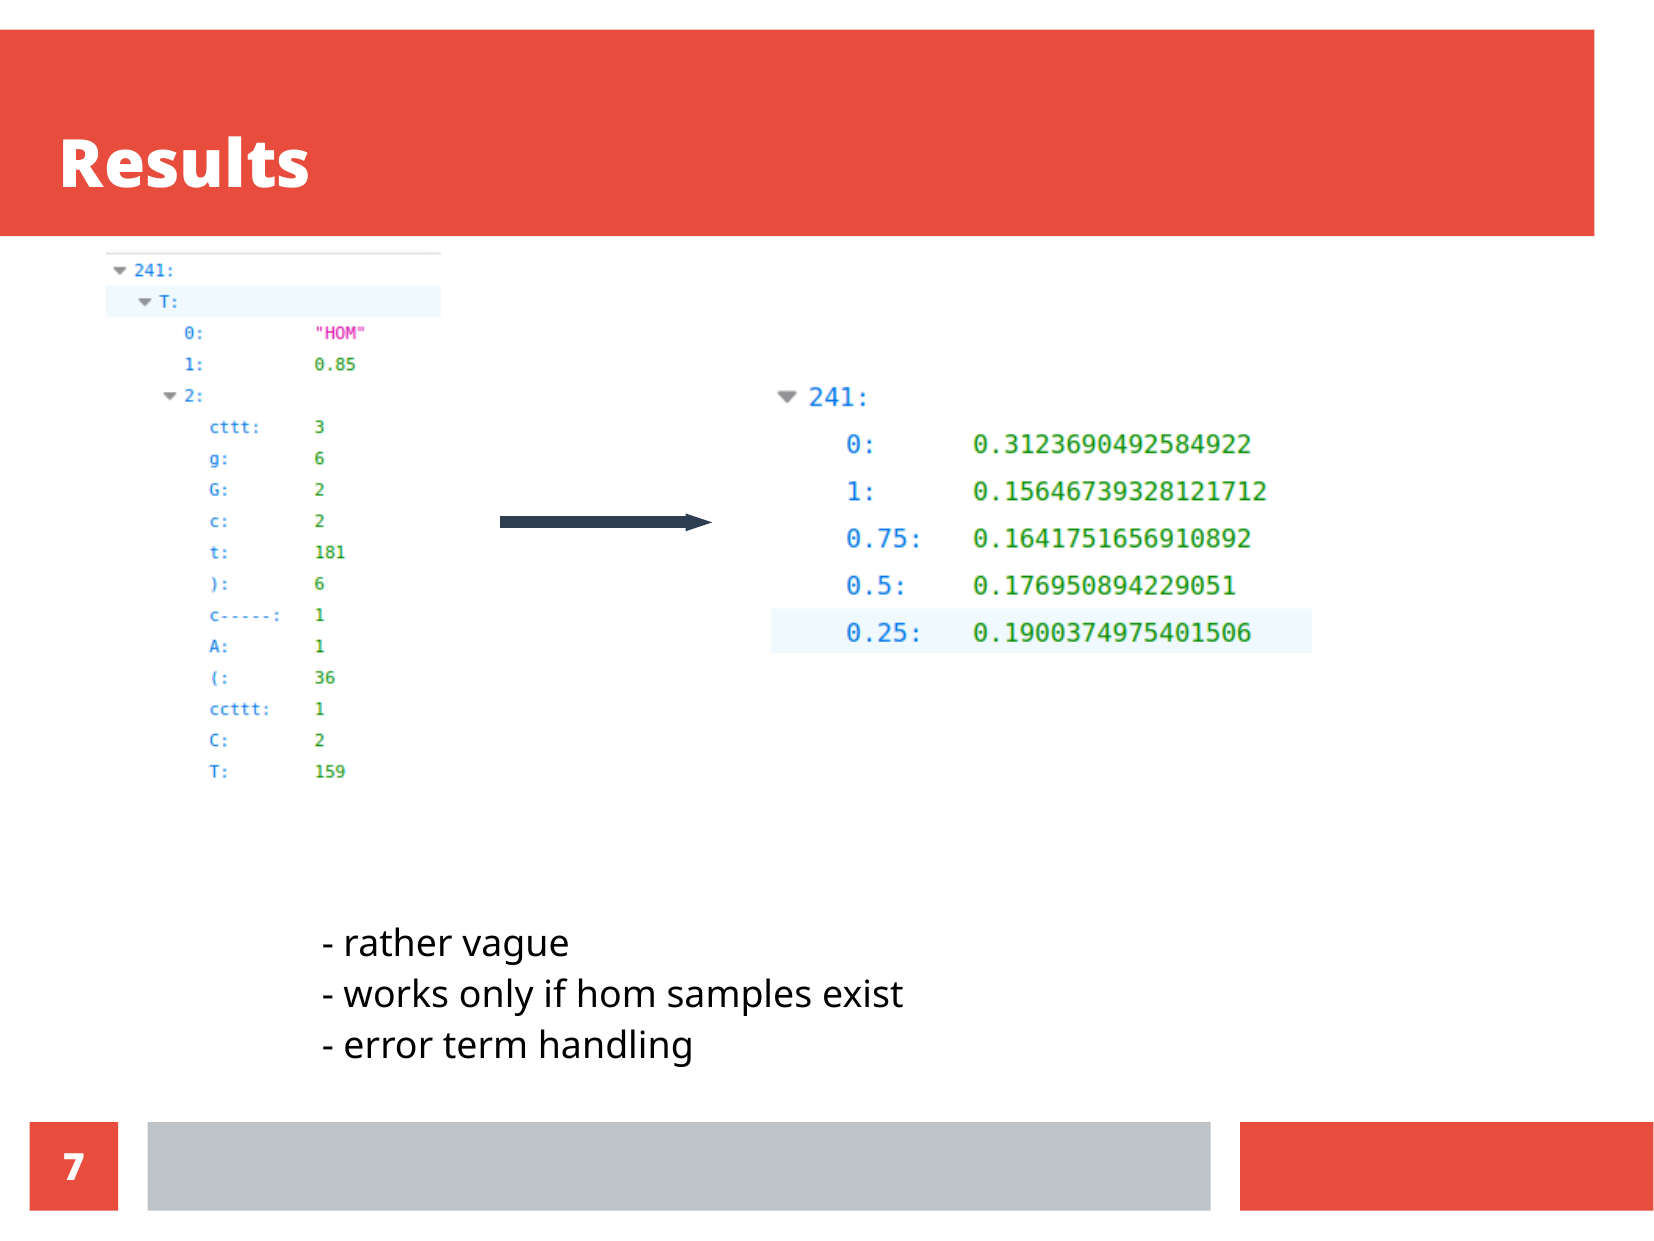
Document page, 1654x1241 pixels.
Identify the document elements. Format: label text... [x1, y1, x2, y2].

picture [771, 378, 1312, 653]
text_box - rather vague - works only if hom samples exist - error term handling [307, 909, 1453, 1078]
picture [106, 250, 441, 792]
title Results [59, 59, 1595, 207]
